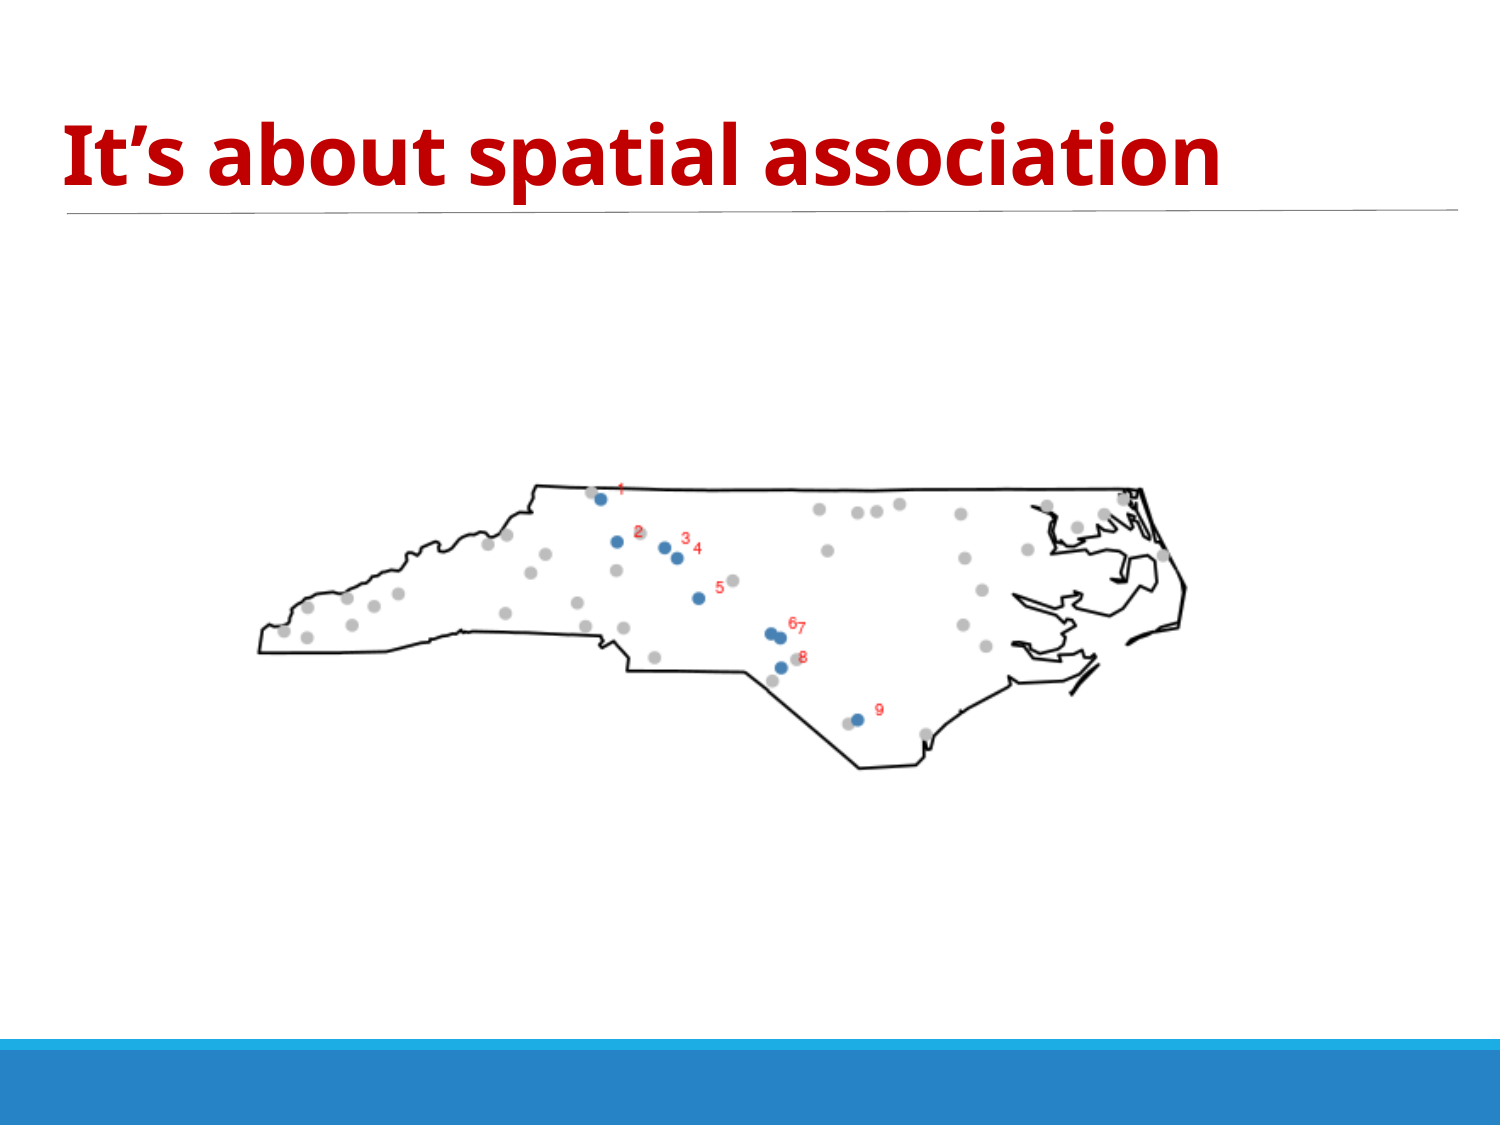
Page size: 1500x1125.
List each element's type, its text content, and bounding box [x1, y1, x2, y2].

picture [213, 220, 1232, 1036]
title It’s about spatial association [62, 74, 1396, 240]
